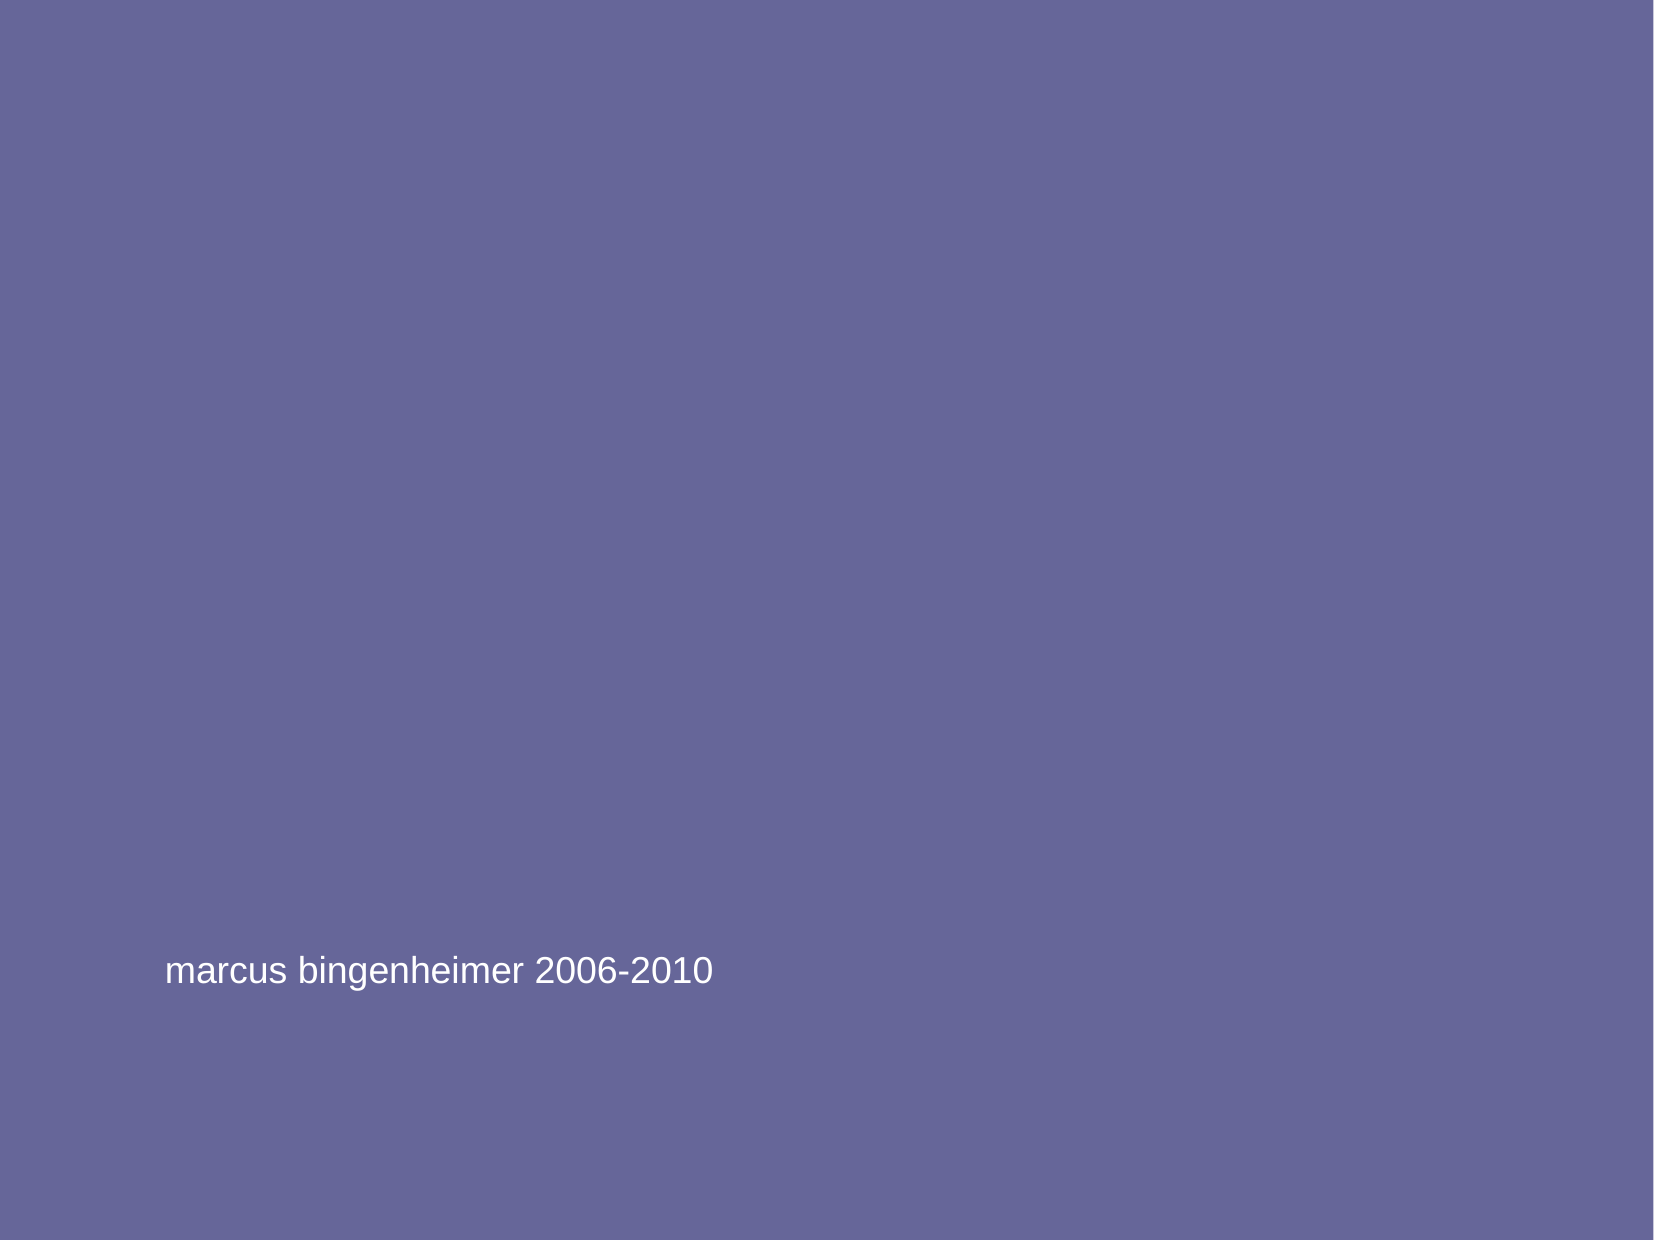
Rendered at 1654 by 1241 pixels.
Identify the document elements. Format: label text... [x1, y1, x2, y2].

text_box marcus bingenheimer 2006-2010 [150, 900, 1501, 999]
